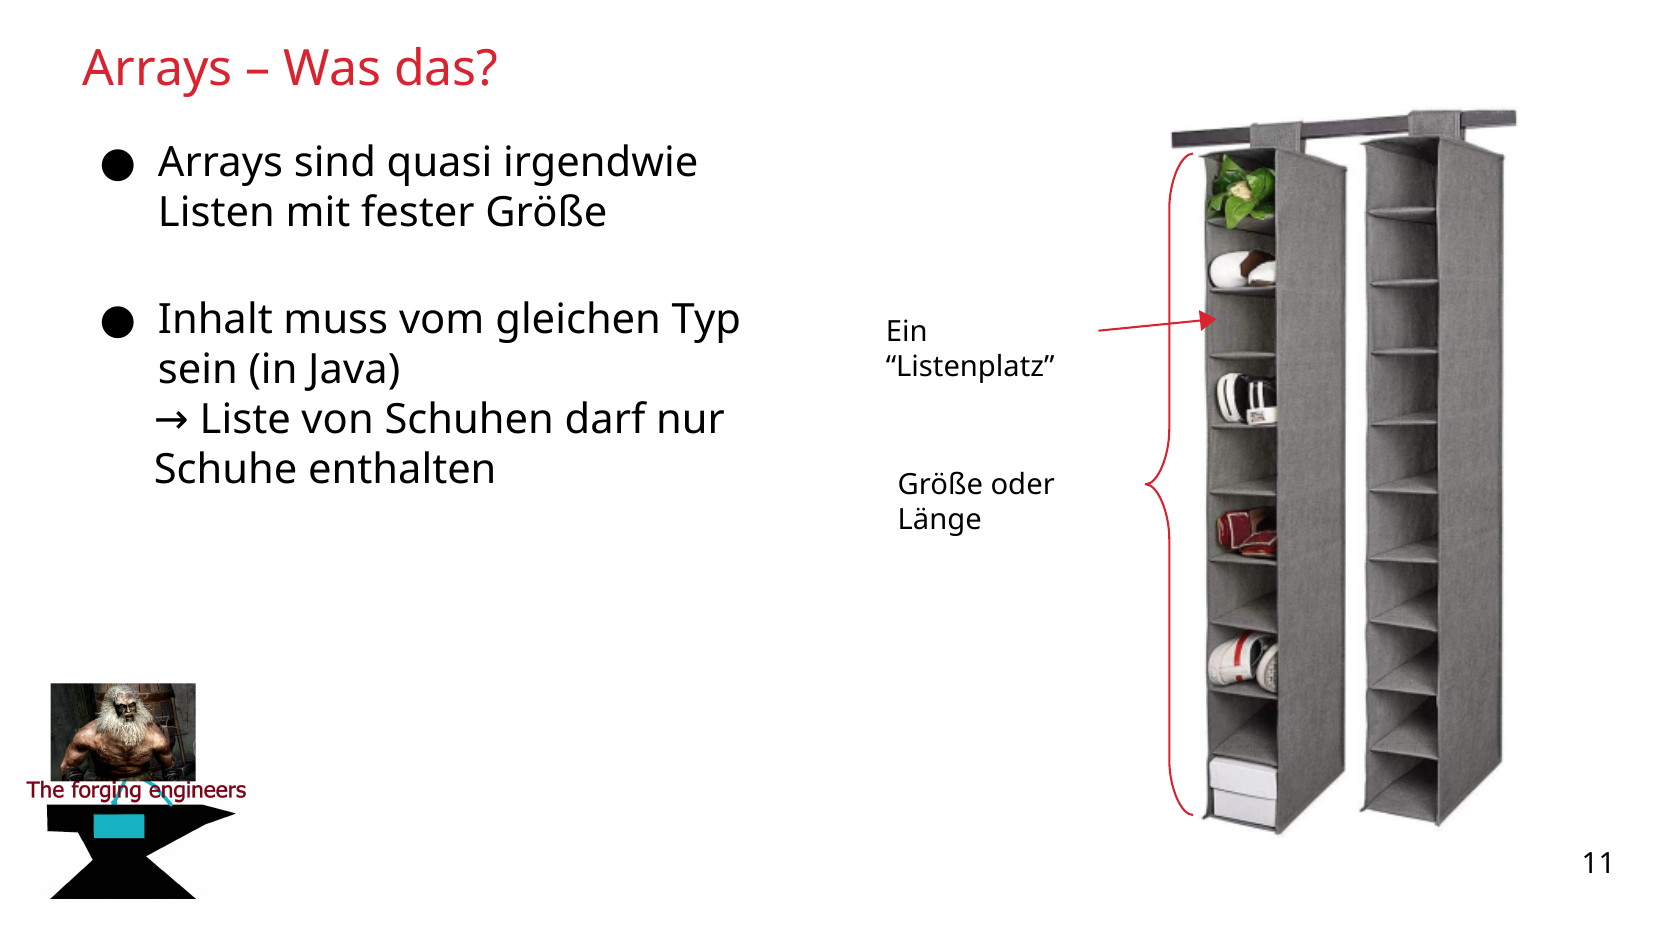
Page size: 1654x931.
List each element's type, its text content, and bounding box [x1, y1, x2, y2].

text_box Arrays sind quasi irgendwie Listen mit fester Größe Inhalt muss vom gleichen Typ sein (in Java) → Liste von Schuhen darf nur Schuhe enthalten [82, 135, 792, 508]
picture [1169, 106, 1518, 838]
text_box Ein “Listenplatz” [885, 312, 1099, 355]
title Arrays – Was das? [82, 37, 1571, 95]
text_box Größe oder Länge [897, 465, 1134, 508]
picture [17, 679, 254, 916]
